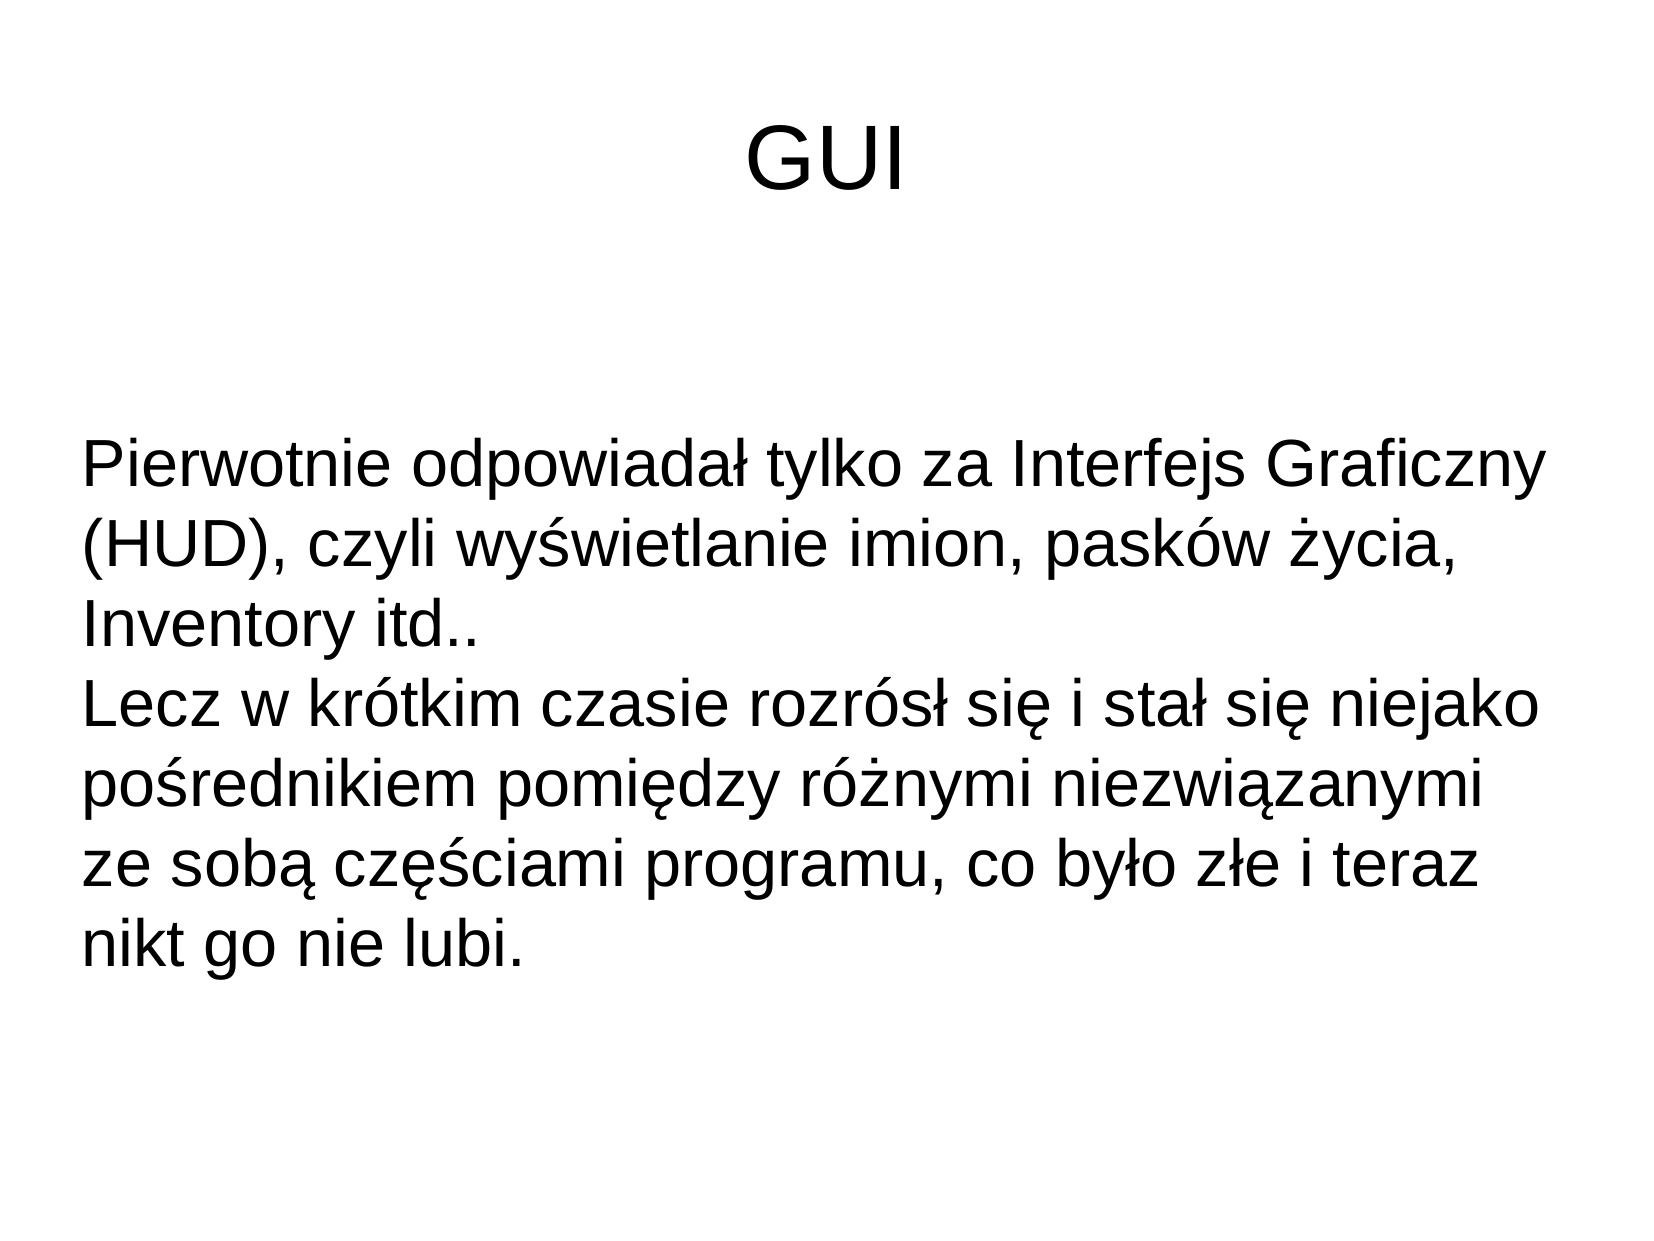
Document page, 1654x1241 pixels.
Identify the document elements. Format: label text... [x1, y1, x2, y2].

text_box Pierwotnie odpowiadał tylko za Interfejs Graficzny (HUD), czyli wyświetlanie imion, pasków życia, Inventory itd.. Lecz w krótkim czasie rozrósł się i stał się niejako pośrednikiem pomiędzy różnymi niezwiązanymi ze sobą częściami programu, co było złe i teraz nikt go nie lubi. [81, 419, 1570, 1049]
text_box GUI [82, 49, 1571, 256]
